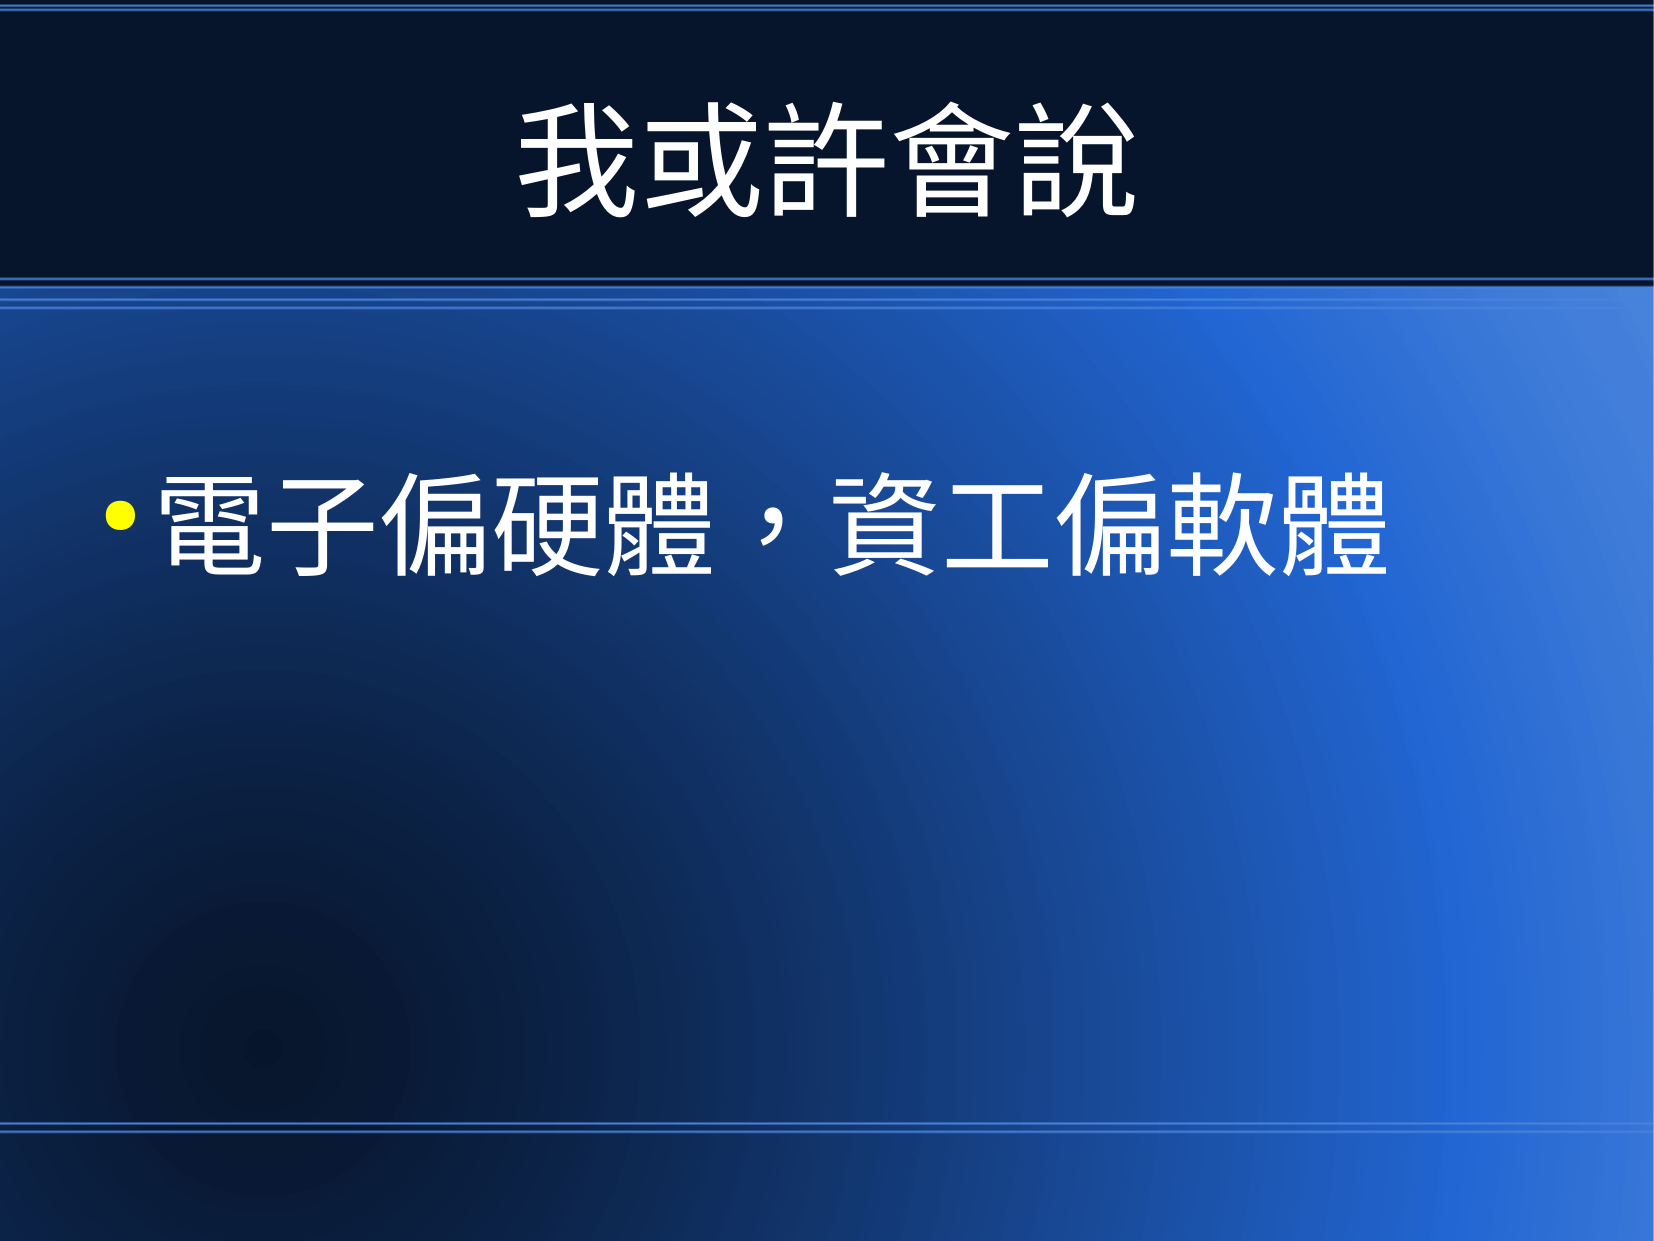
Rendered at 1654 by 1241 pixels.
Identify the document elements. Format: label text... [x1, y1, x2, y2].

list 電子偏硬體，資工偏軟體 [82, 355, 1571, 1241]
picture [0, 0, 1654, 1241]
title 我或許會說 [82, 49, 1571, 257]
